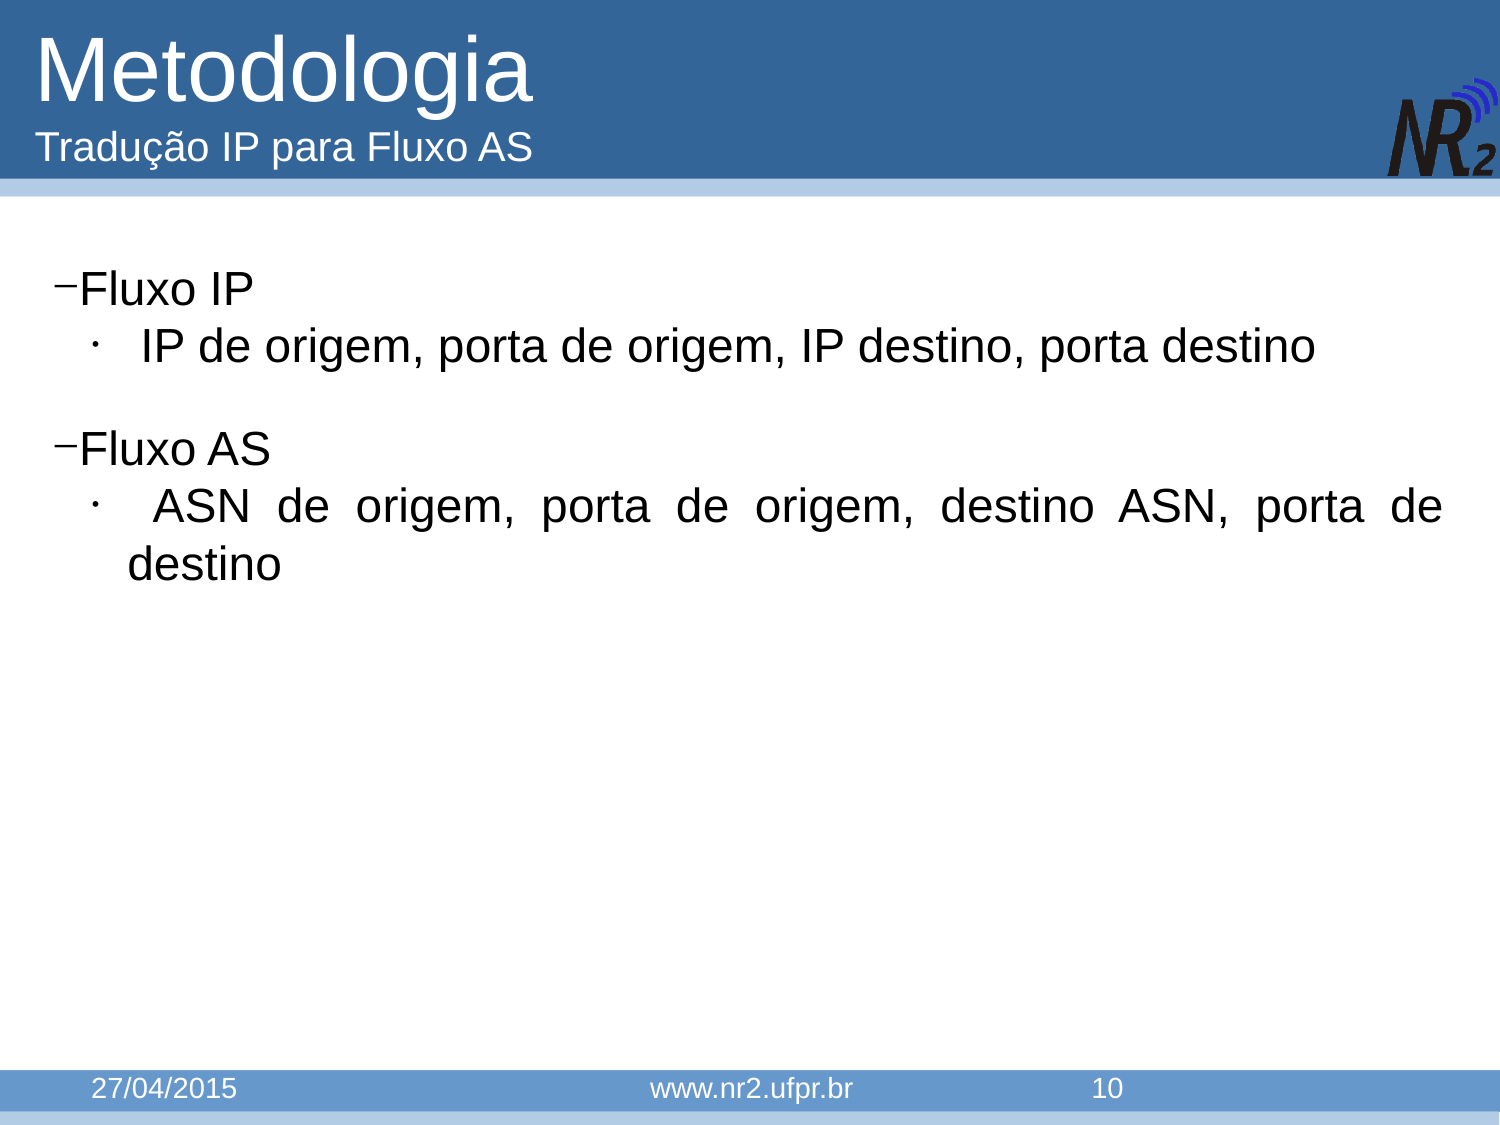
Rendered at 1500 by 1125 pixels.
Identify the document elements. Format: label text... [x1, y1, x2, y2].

text_box www.nr2.ufpr.br [513, 1061, 990, 1114]
text_box Fluxo IP IP de origem, porta de origem, IP destino, porta destino Fluxo AS ASN de origem, porta de origem, destino ASN, porta de destino [37, 249, 1461, 906]
picture [1387, 78, 1498, 176]
text_box <número> [1076, 1061, 1427, 1114]
text_box Metodologia Tradução IP para Fluxo AS [19, 27, 1380, 153]
text_box 27/04/2015 [76, 1061, 427, 1109]
